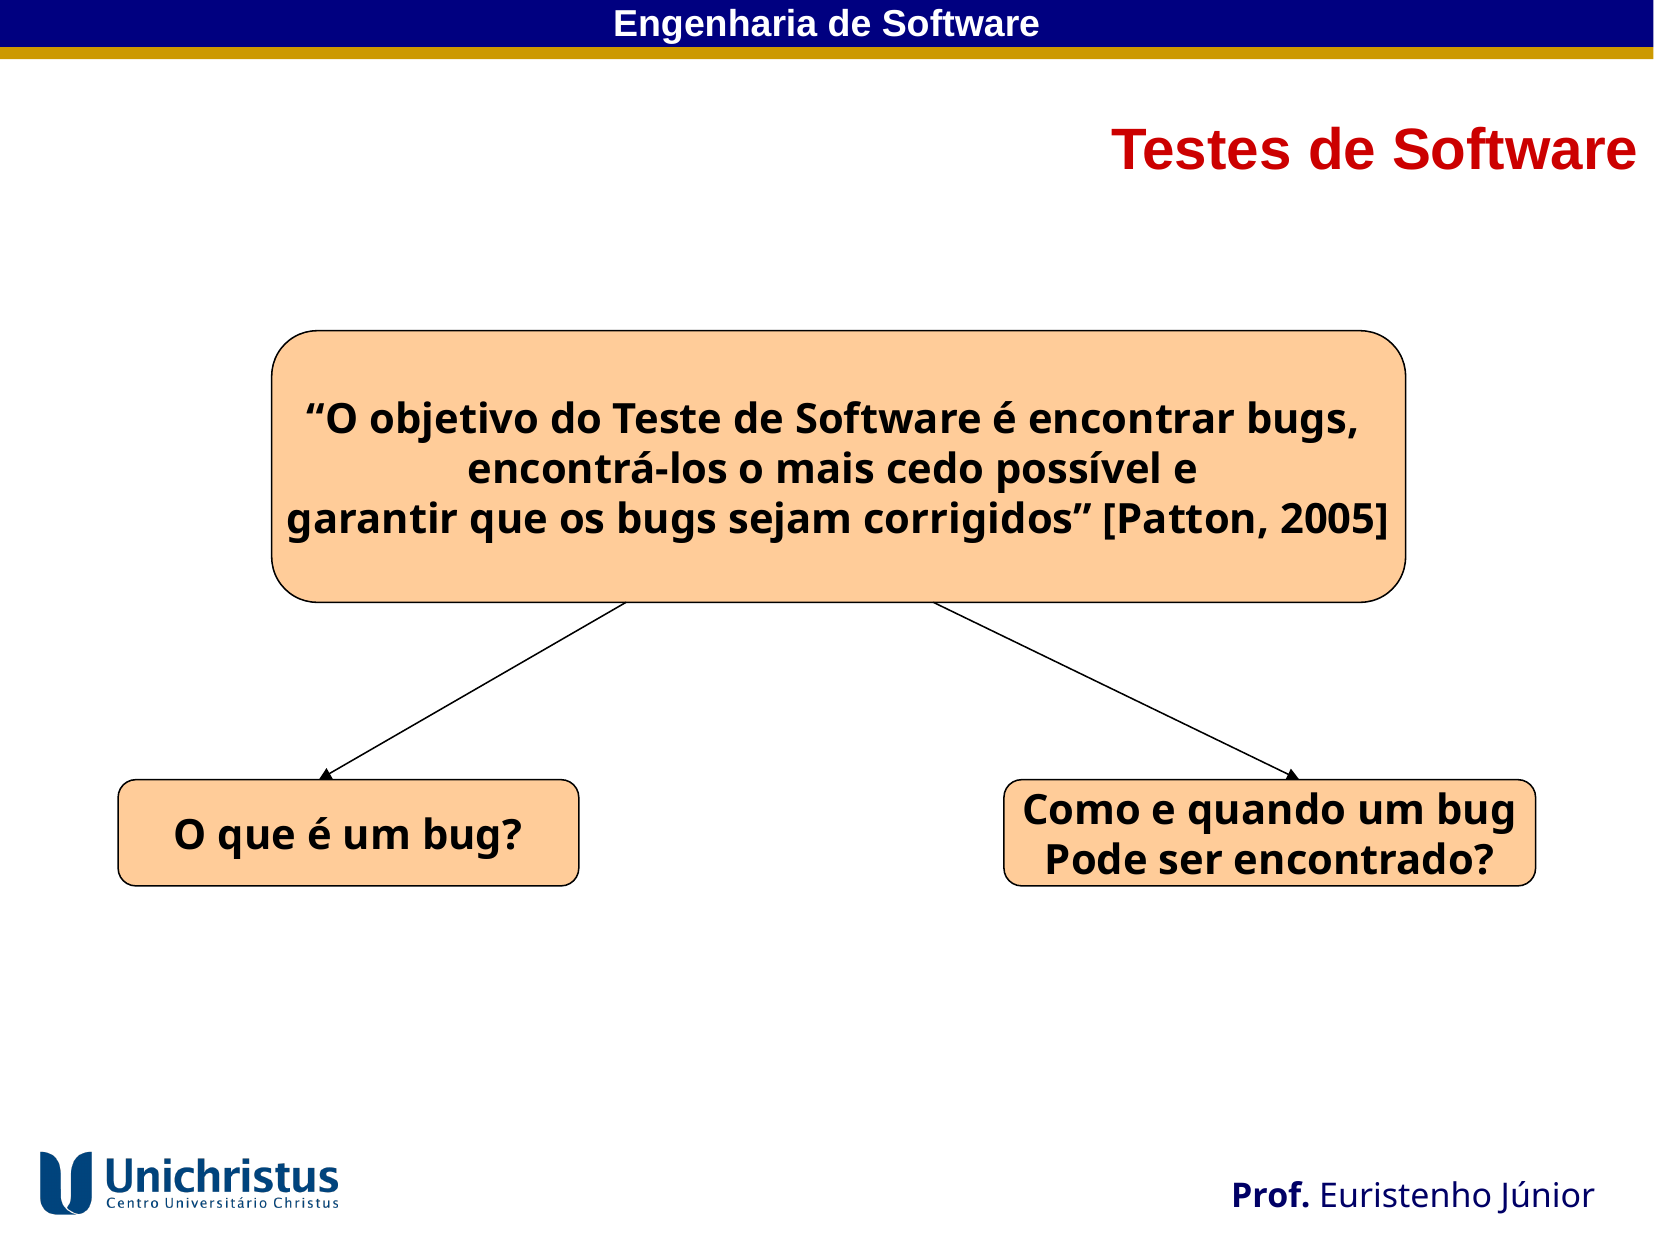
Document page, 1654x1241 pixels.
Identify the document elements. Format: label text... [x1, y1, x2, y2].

text_box O que é um bug? [118, 779, 579, 886]
text_box [0, 47, 1654, 60]
text_box Prof. Euristenho Júnior [1216, 1163, 1654, 1224]
text_box Engenharia de Software [0, 0, 1654, 47]
text_box Como e quando um bug Pode ser encontrado? [1003, 779, 1536, 886]
picture [35, 1148, 343, 1217]
text_box Testes de Software [1096, 109, 1654, 190]
text_box “O objetivo do Teste de Software é encontrar bugs, encontrá-los o mais cedo possível e garantir que os bugs sejam corrigidos” [Patton, 2005] [271, 330, 1406, 603]
